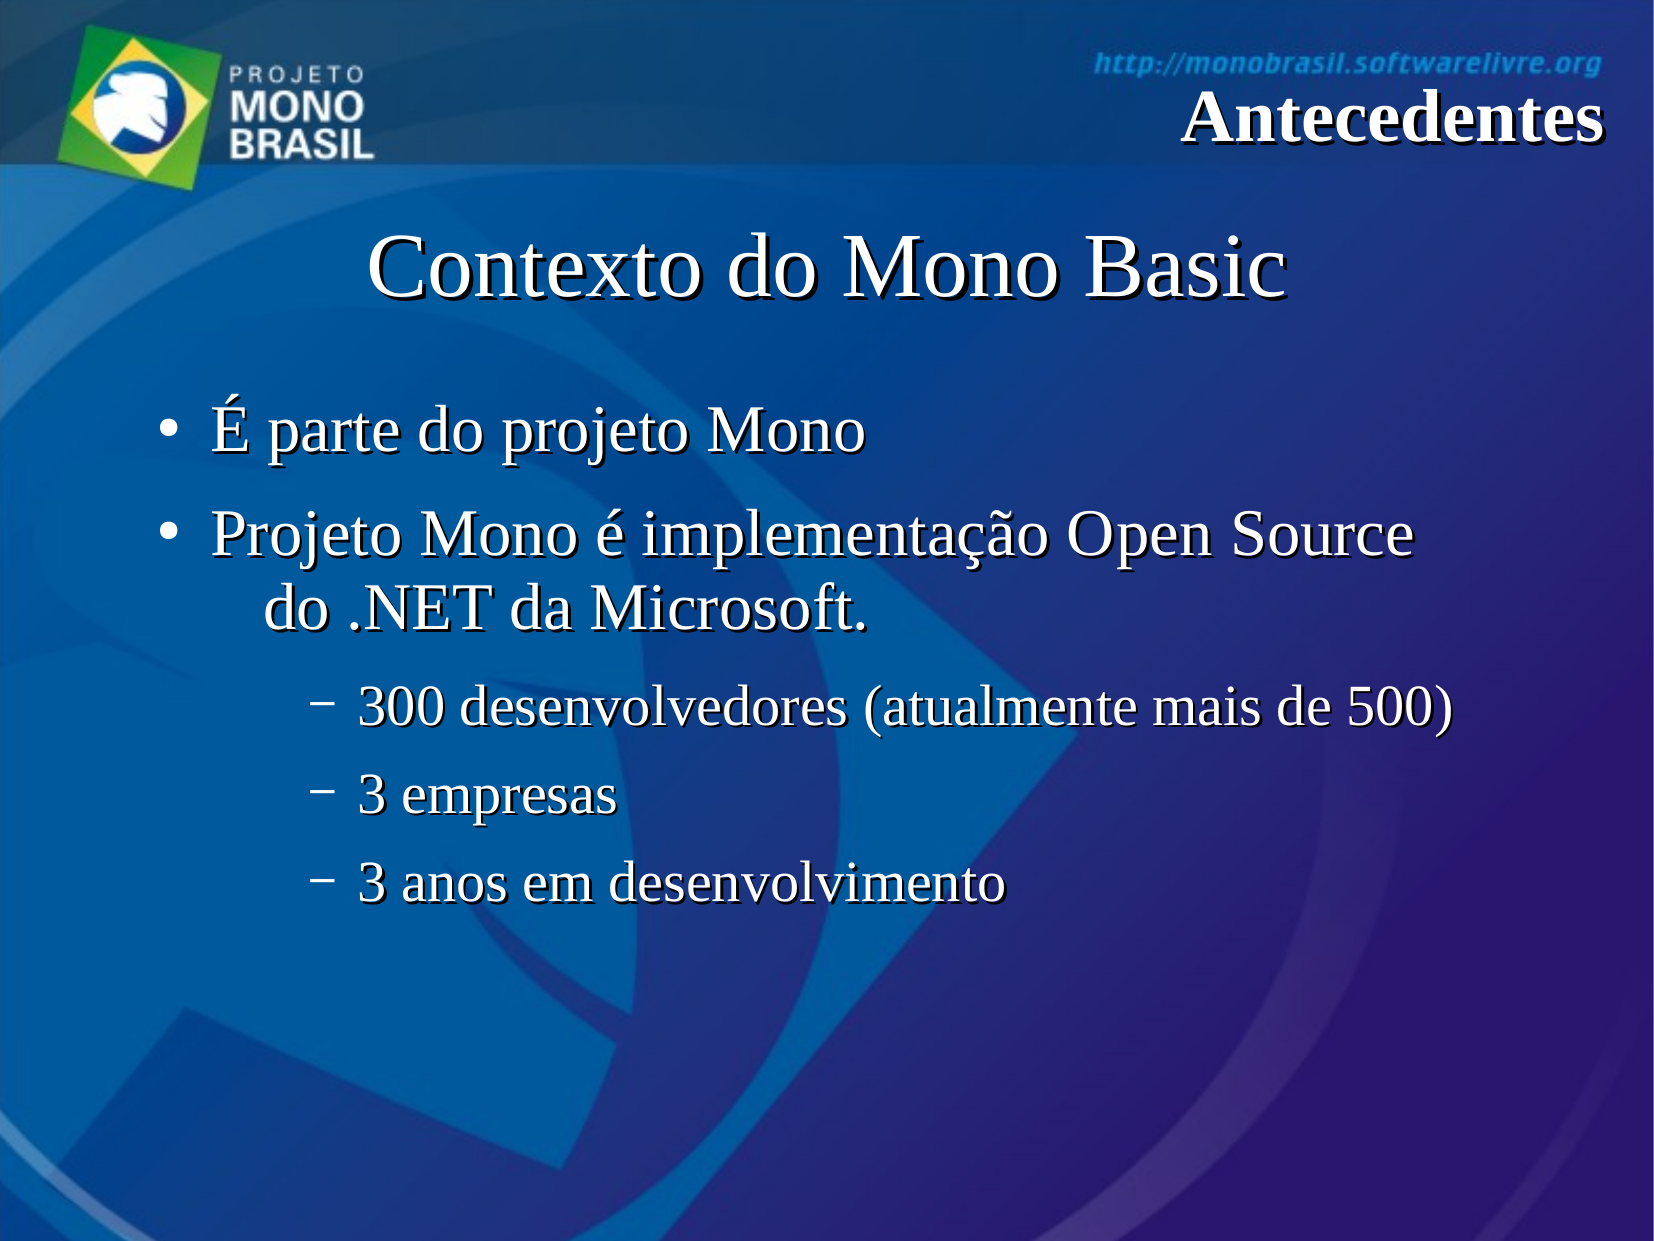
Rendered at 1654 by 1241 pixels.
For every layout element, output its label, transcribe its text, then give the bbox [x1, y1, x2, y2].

title Antecedentes [222, 43, 1606, 191]
list É parte do projeto Mono Projeto Mono é implementação Open Source do .NET da Microsoft. 300 desenvolvedores (atualmente mais de 500) 3 empresas 3 anos em desenvolvimento [121, 392, 1534, 1174]
picture [0, 0, 1654, 1241]
title Contexto do Mono Basic [121, 161, 1534, 370]
